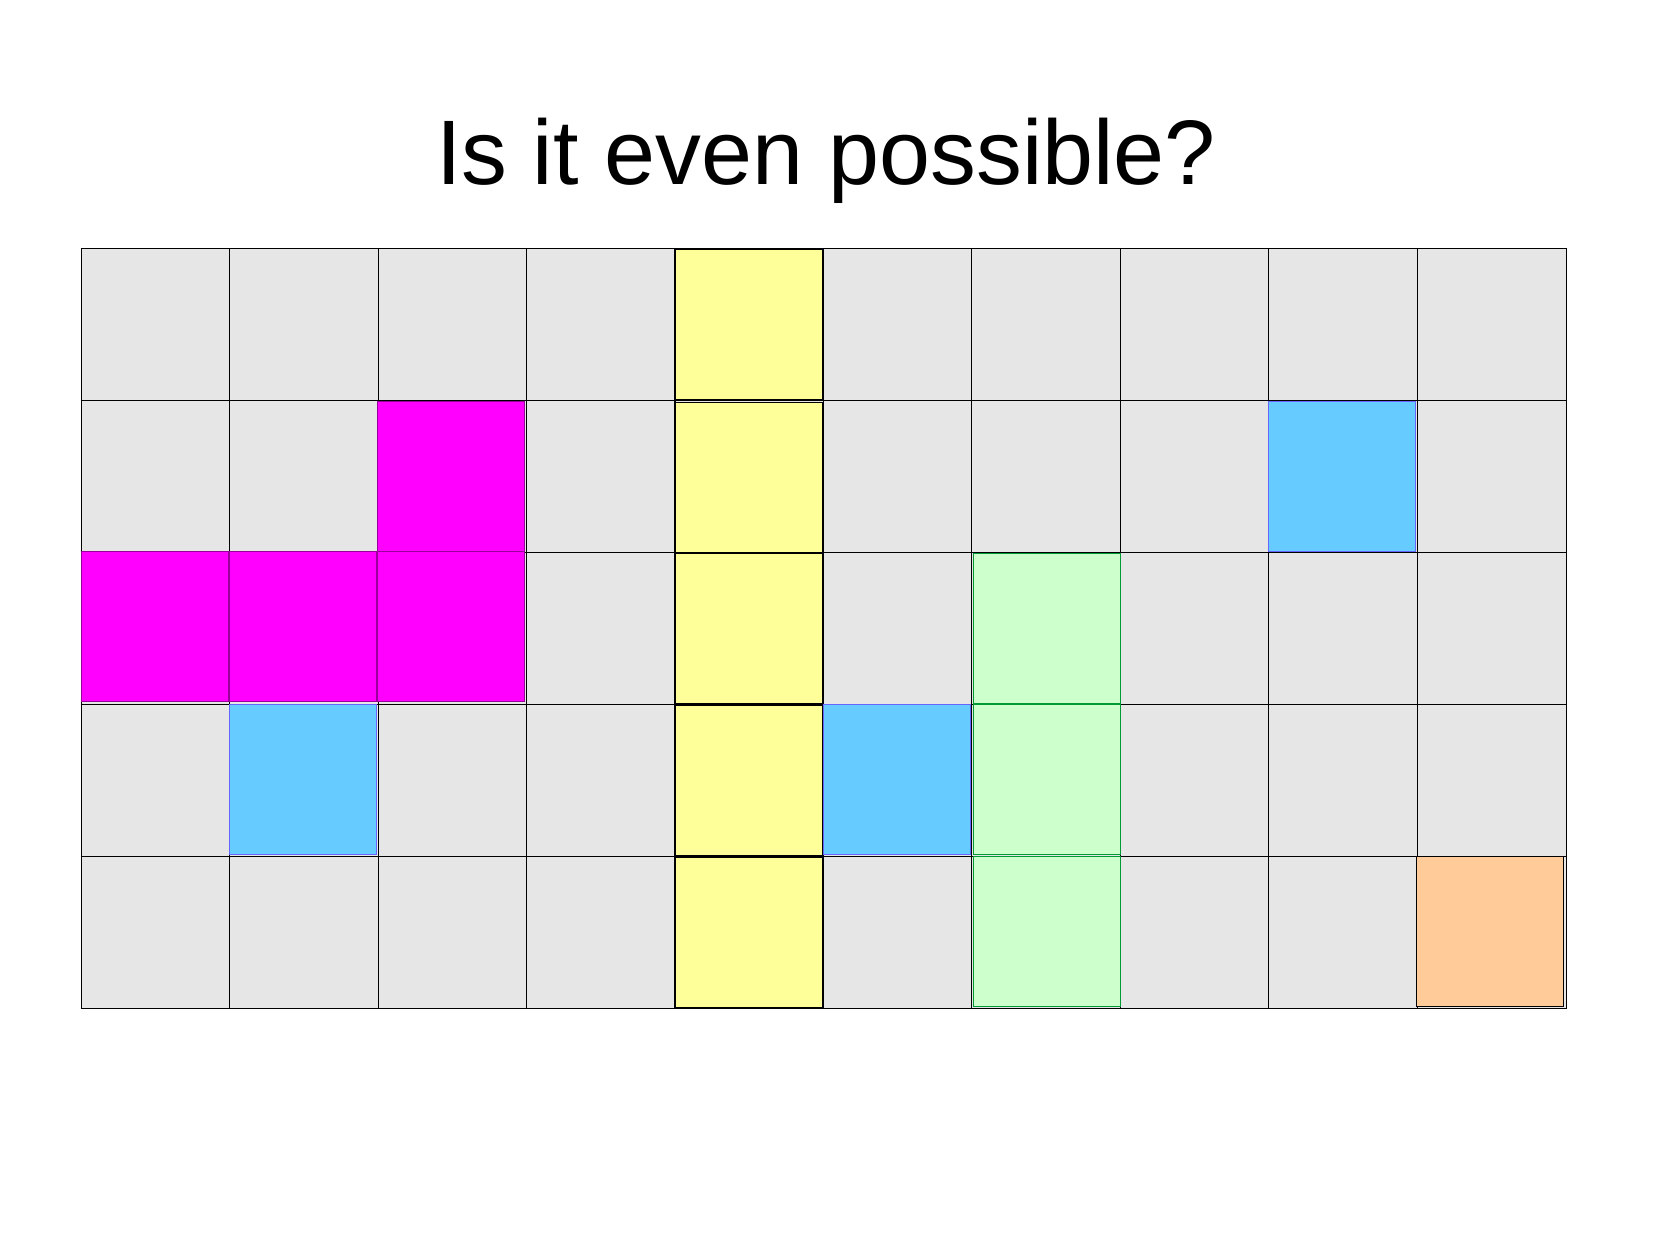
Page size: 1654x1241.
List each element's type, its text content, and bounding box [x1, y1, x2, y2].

text_box [229, 704, 377, 855]
table_cell [1121, 401, 1268, 552]
text_box [675, 402, 971, 856]
table_cell [230, 401, 377, 551]
text_box [81, 401, 525, 702]
table_cell [379, 705, 526, 856]
table_cell [1418, 553, 1566, 704]
table_cell [1418, 401, 1566, 552]
table_header [527, 249, 674, 400]
text_box [675, 857, 823, 1008]
text_box [973, 856, 1121, 1007]
table_header [379, 249, 526, 400]
table_header [1121, 249, 1268, 400]
text_box [1268, 401, 1416, 552]
table_cell [824, 553, 971, 704]
table_cell [527, 857, 674, 1008]
table_cell [230, 857, 378, 1008]
table_cell [824, 857, 971, 1008]
table_cell [379, 857, 526, 1008]
table_cell [1269, 705, 1417, 856]
table_cell [1269, 553, 1417, 704]
table_header [1418, 249, 1566, 400]
table_cell [82, 401, 229, 551]
text_box [675, 249, 823, 400]
table_cell [1121, 705, 1268, 856]
table_cell [1269, 857, 1417, 1008]
table_cell [527, 553, 674, 704]
table_header [230, 249, 378, 400]
table_cell [82, 705, 229, 856]
text_box [1416, 856, 1564, 1007]
table_cell [1121, 553, 1268, 704]
table_cell [82, 857, 229, 1008]
table_cell [1121, 857, 1268, 1008]
table_cell [972, 401, 1120, 552]
table_cell [1418, 705, 1566, 856]
table_header [972, 249, 1120, 400]
title Is it even possible? [82, 49, 1571, 257]
table_header [1269, 249, 1417, 400]
table_cell [824, 401, 971, 552]
text_box [973, 553, 1121, 855]
table_cell [527, 705, 674, 856]
table_cell [527, 401, 674, 552]
table_header [824, 249, 971, 400]
table_header [82, 249, 229, 400]
